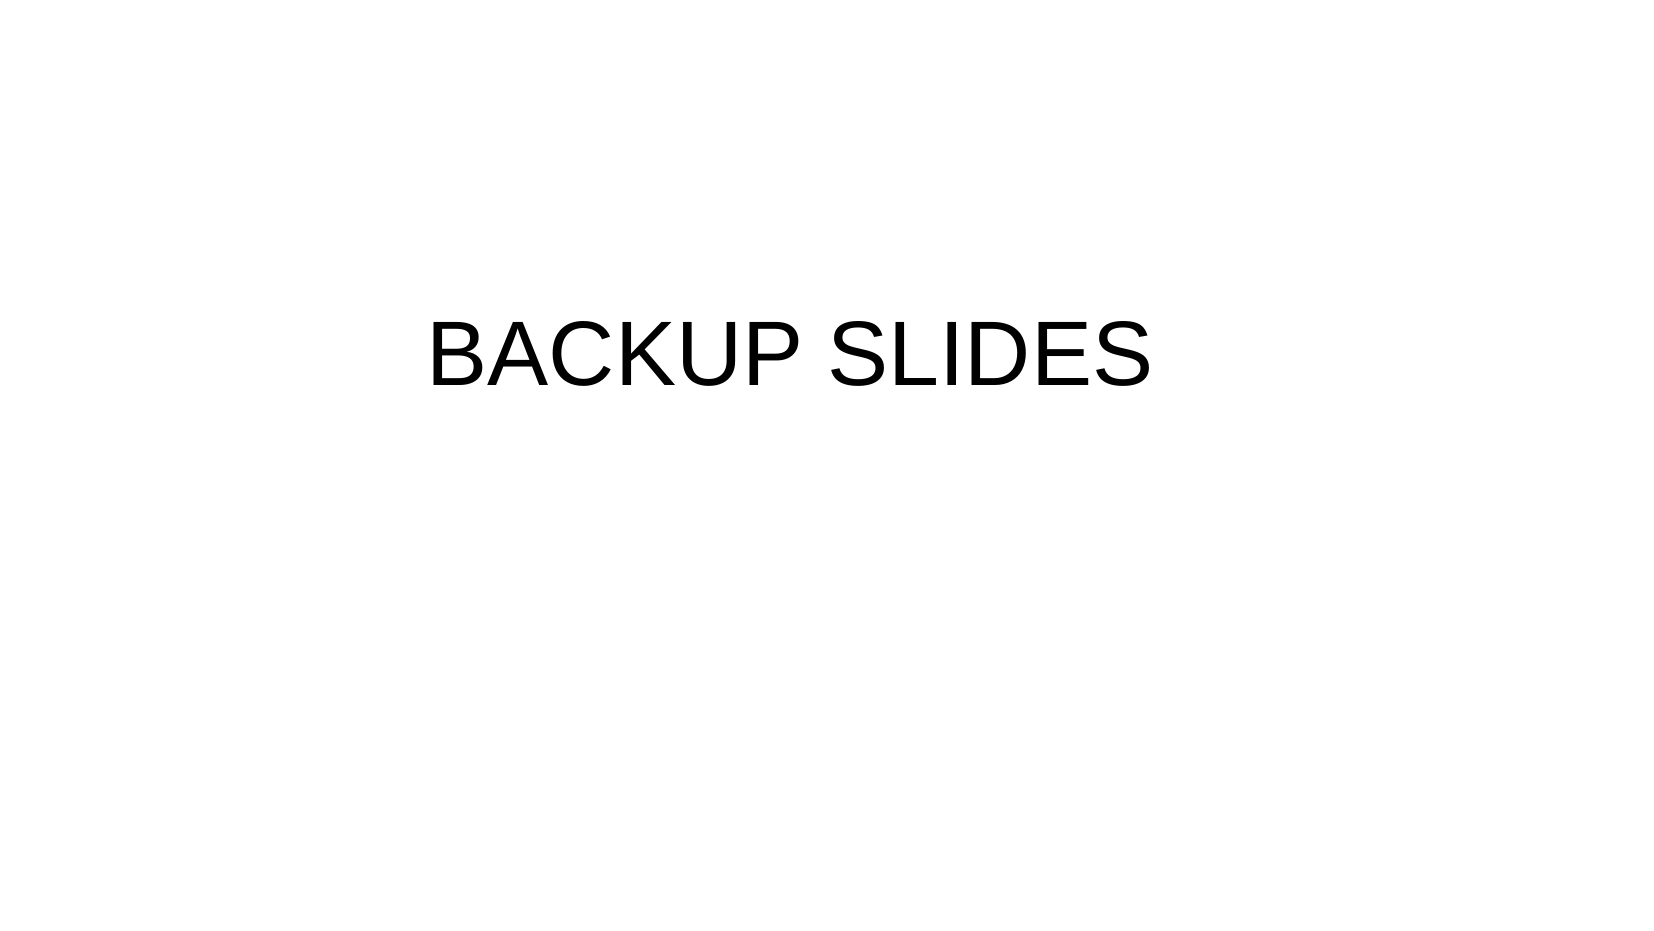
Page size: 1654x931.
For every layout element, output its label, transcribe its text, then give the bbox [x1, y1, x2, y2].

text_box BACKUP SLIDES [411, 295, 1170, 413]
